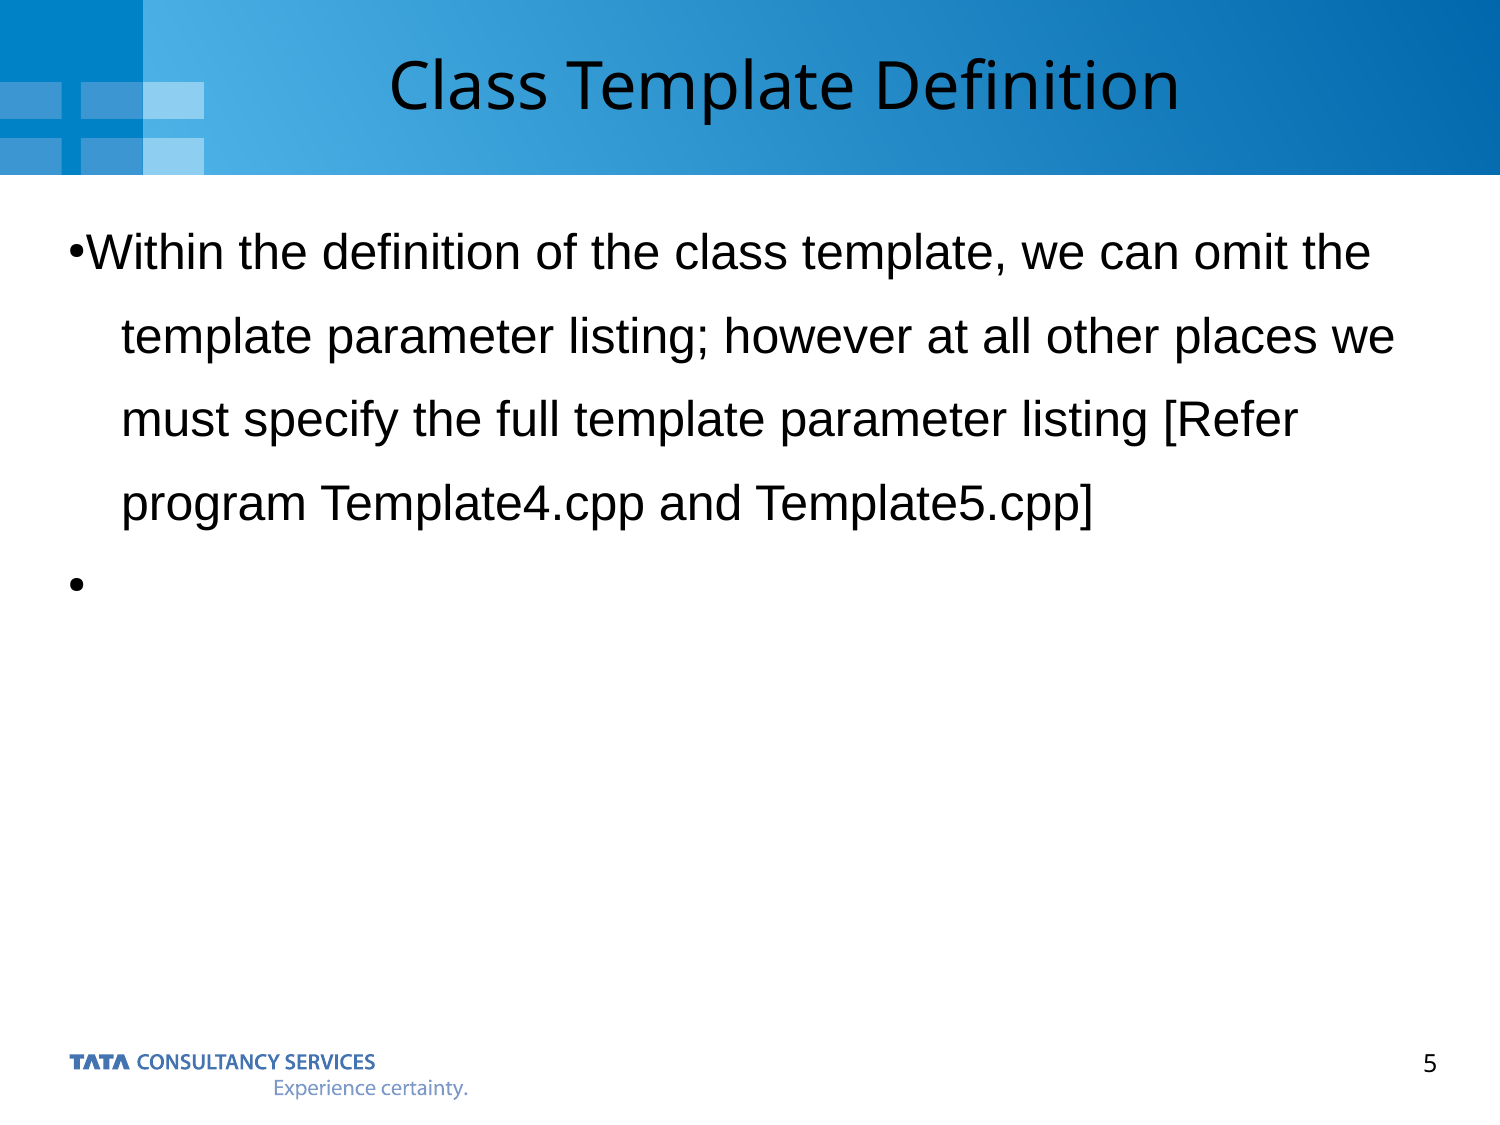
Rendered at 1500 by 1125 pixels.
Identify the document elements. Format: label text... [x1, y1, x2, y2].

text_box Within the definition of the class template, we can omit the template parameter listing; however at all other places we must specify the full template parameter listing [Refer program Template4.cpp and Template5.cpp] [35, 188, 1465, 1040]
text_box Class Template Definition [224, 11, 1347, 154]
